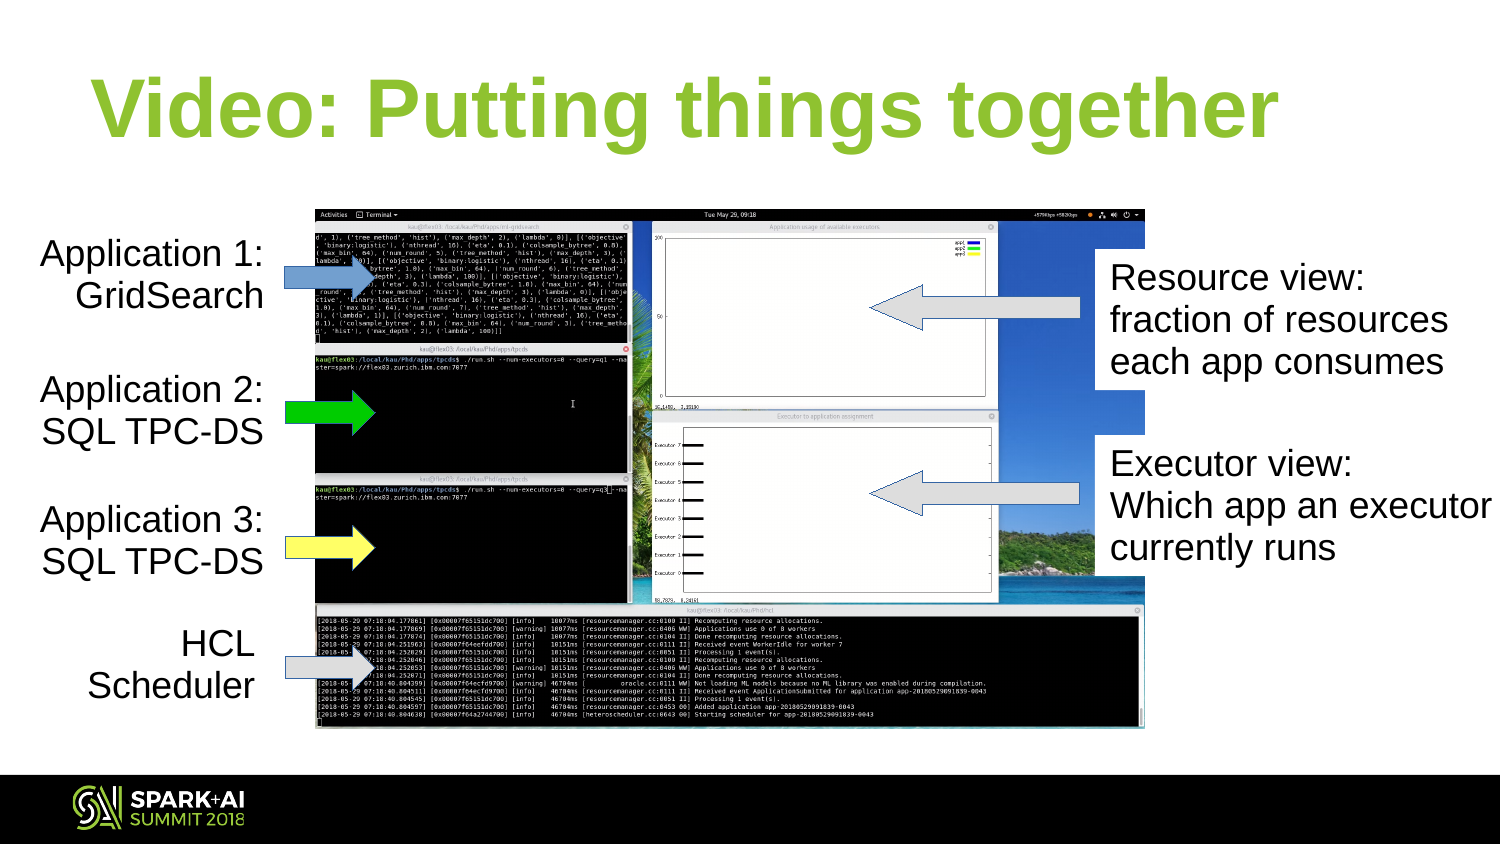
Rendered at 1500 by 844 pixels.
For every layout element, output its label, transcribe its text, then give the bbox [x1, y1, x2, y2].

text_box Application 3: SQL TPC-DS [25, 491, 280, 591]
text_box [869, 470, 1080, 516]
text_box Executor view: Which app an executor currently runs [1094, 435, 1500, 576]
text_box Resource view: fraction of resources each app consumes [1095, 249, 1464, 391]
text_box [285, 645, 376, 691]
text_box Application 1: GridSearch [25, 225, 280, 325]
picture [315, 209, 1145, 729]
text_box Application 2: SQL TPC-DS [25, 361, 280, 461]
text_box [285, 525, 376, 571]
text_box [284, 255, 376, 301]
title Video: Putting things together [75, 33, 1426, 175]
text_box [869, 284, 1081, 331]
text_box [285, 390, 376, 436]
text_box HCL Scheduler [72, 615, 271, 715]
